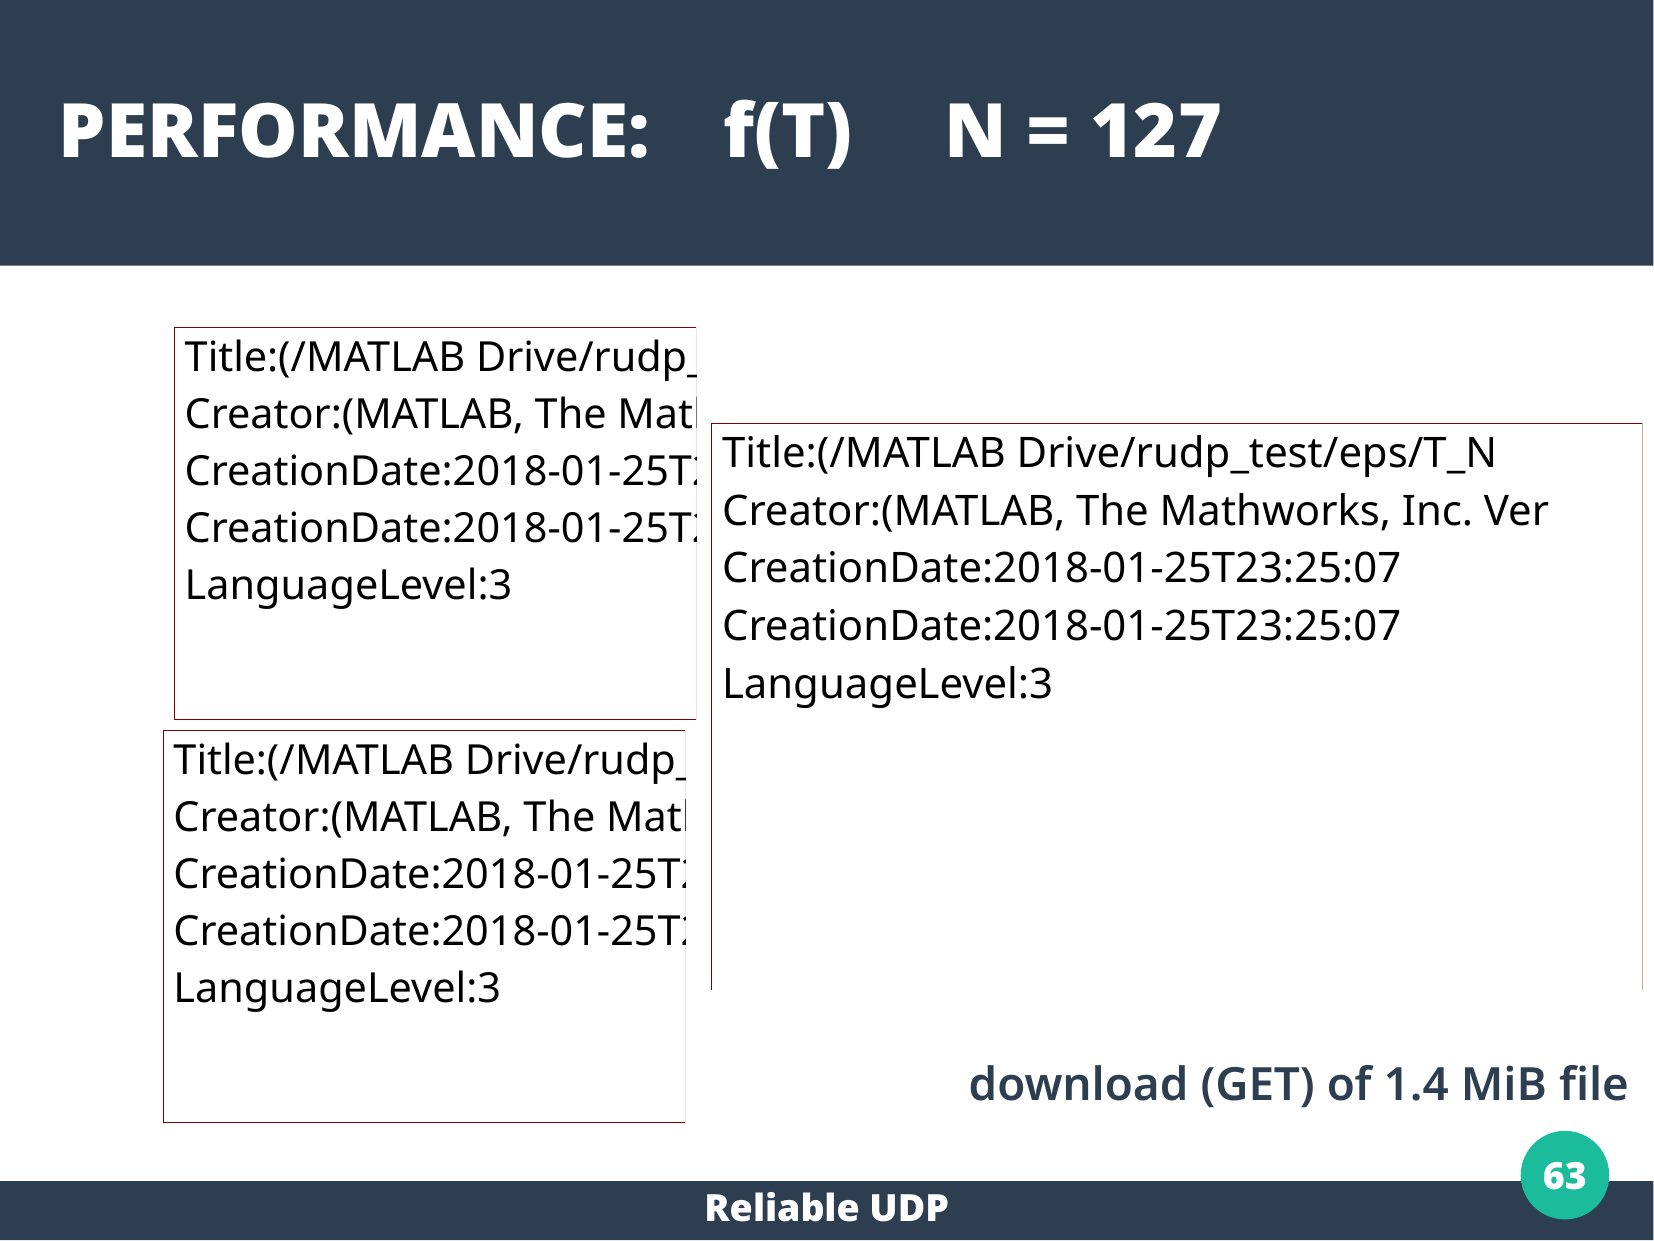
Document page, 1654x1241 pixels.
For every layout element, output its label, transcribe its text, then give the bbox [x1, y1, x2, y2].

picture [171, 324, 697, 720]
picture [160, 727, 686, 1123]
picture [708, 420, 1643, 990]
list download (GET) of 1.4 MiB file [897, 1051, 1647, 1170]
title PERFORMANCE: f(T) N = 127 [59, 49, 1595, 207]
